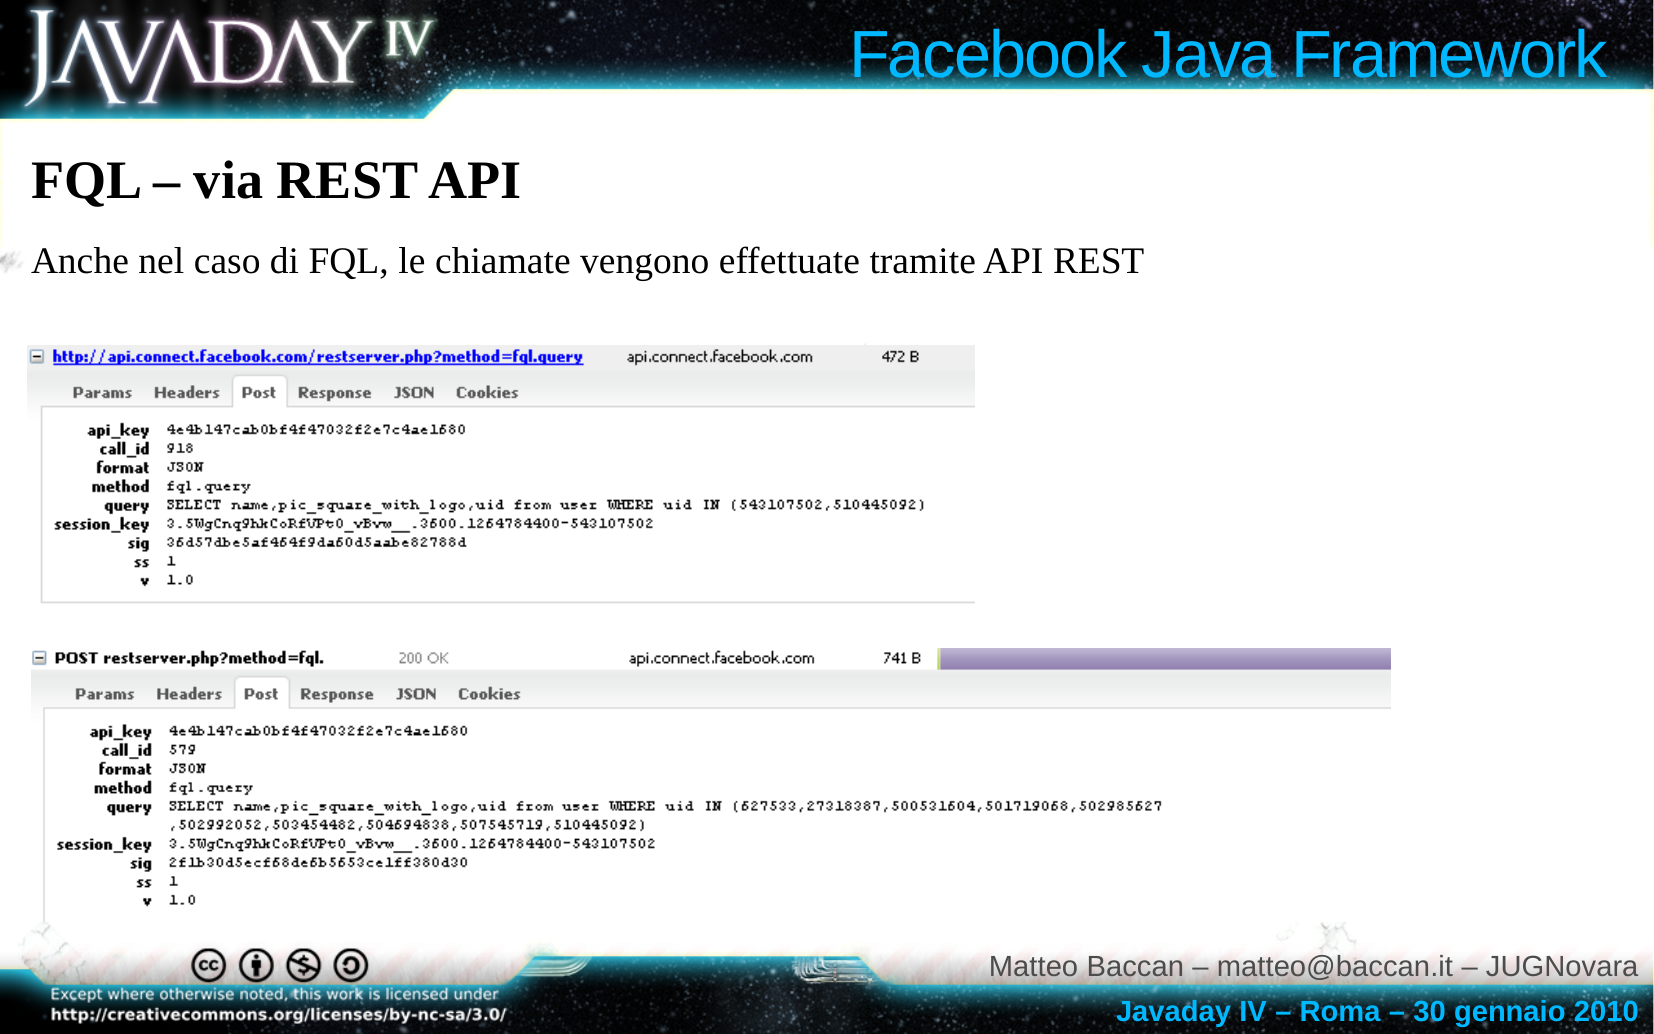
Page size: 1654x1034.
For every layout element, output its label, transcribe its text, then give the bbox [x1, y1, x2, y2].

text_box FQL - Facebook Query Language [11, 0, 1644, 819]
text_box FQL – via REST API Anche nel caso di FQL, le chiamate vengono effettuate tramite API REST [16, 142, 1633, 924]
picture [27, 345, 975, 605]
picture [0, 0, 1654, 1034]
picture [31, 648, 1391, 922]
